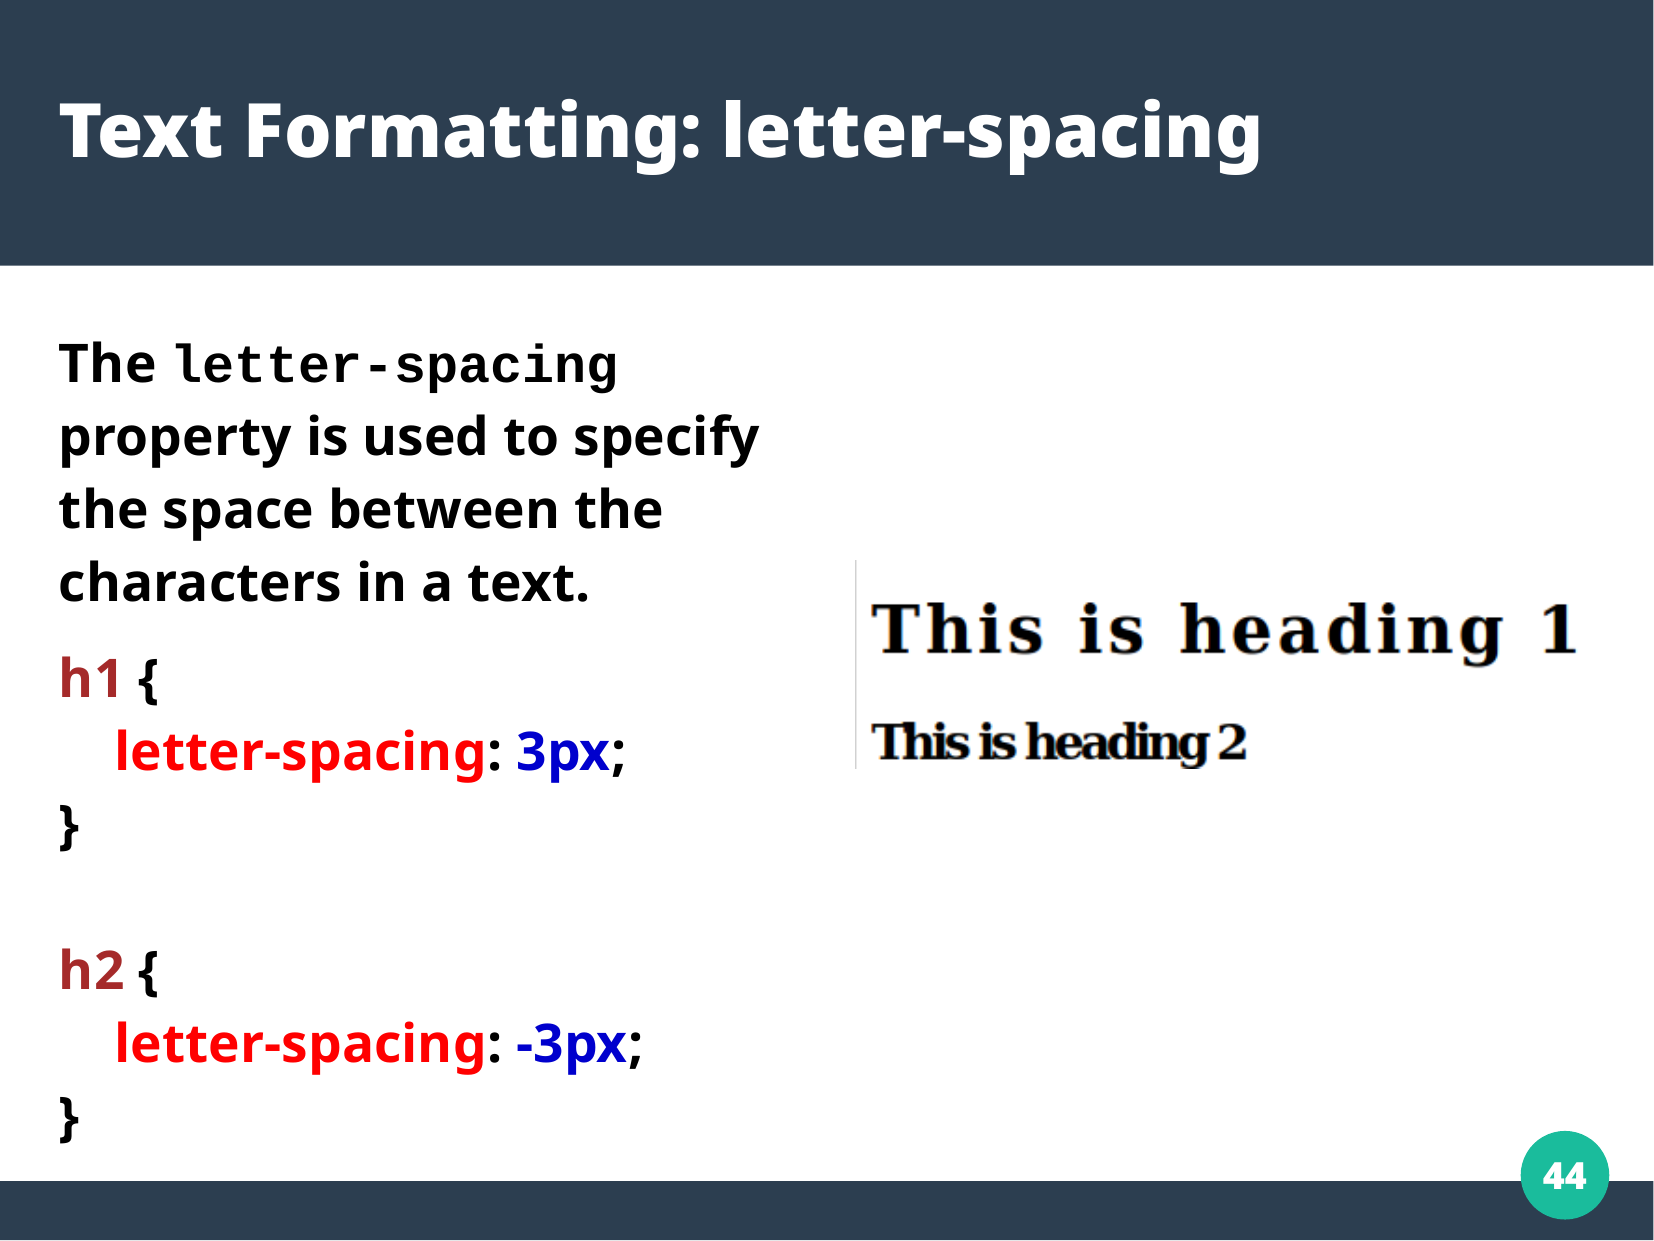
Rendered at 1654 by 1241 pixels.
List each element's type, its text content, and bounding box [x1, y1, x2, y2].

title Text Formatting: letter-spacing [59, 49, 1595, 207]
picture [855, 560, 1604, 769]
list The letter-spacing property is used to specify the space between the characters in a text. h1 { letter-spacing: 3px; } h2 { letter-spacing: -3px; } [59, 324, 809, 1152]
